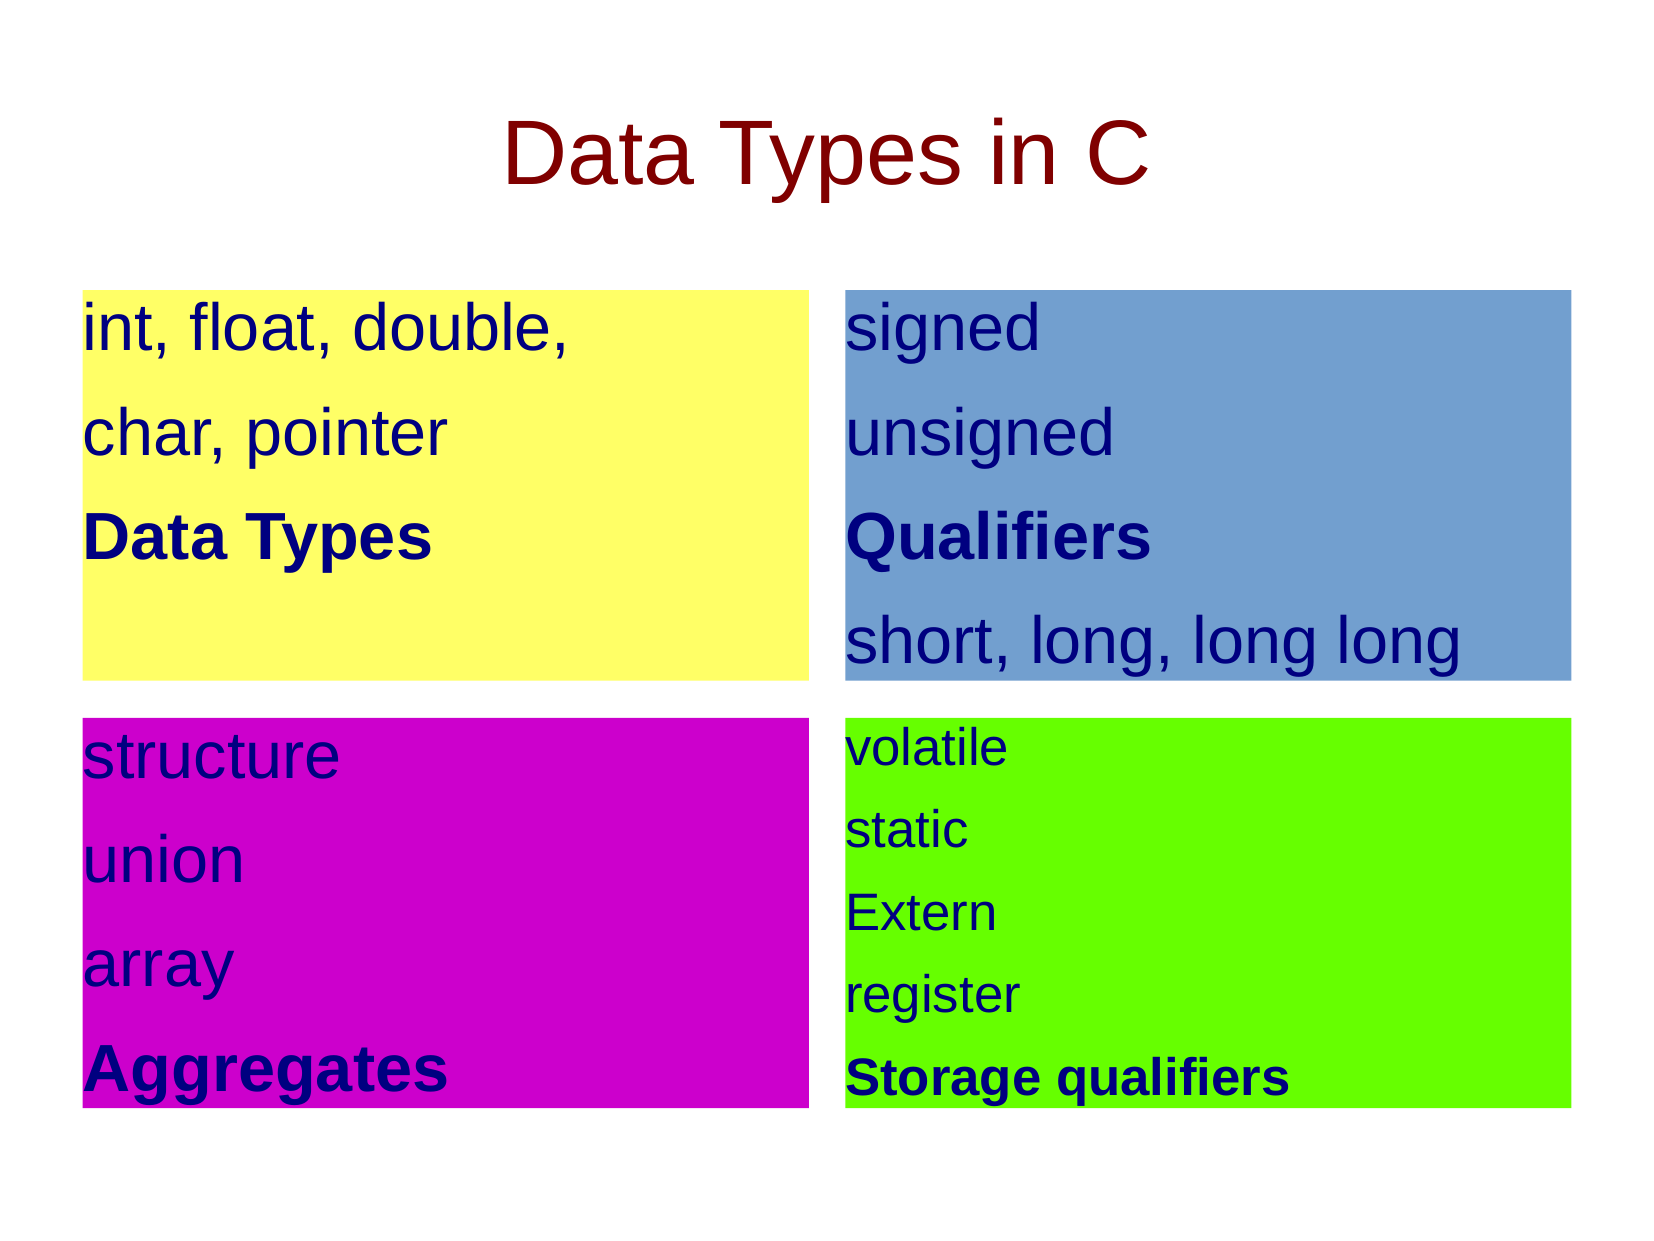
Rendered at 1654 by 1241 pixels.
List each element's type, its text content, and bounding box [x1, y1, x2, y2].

list signed unsigned Qualifiers short, long, long long [845, 290, 1572, 681]
list int, float, double, char, pointer Data Types [82, 290, 809, 681]
list structure union array Aggregates [82, 717, 809, 1109]
list volatile static Extern register Storage qualifiers [845, 717, 1572, 1109]
title Data Types in C [82, 49, 1571, 257]
